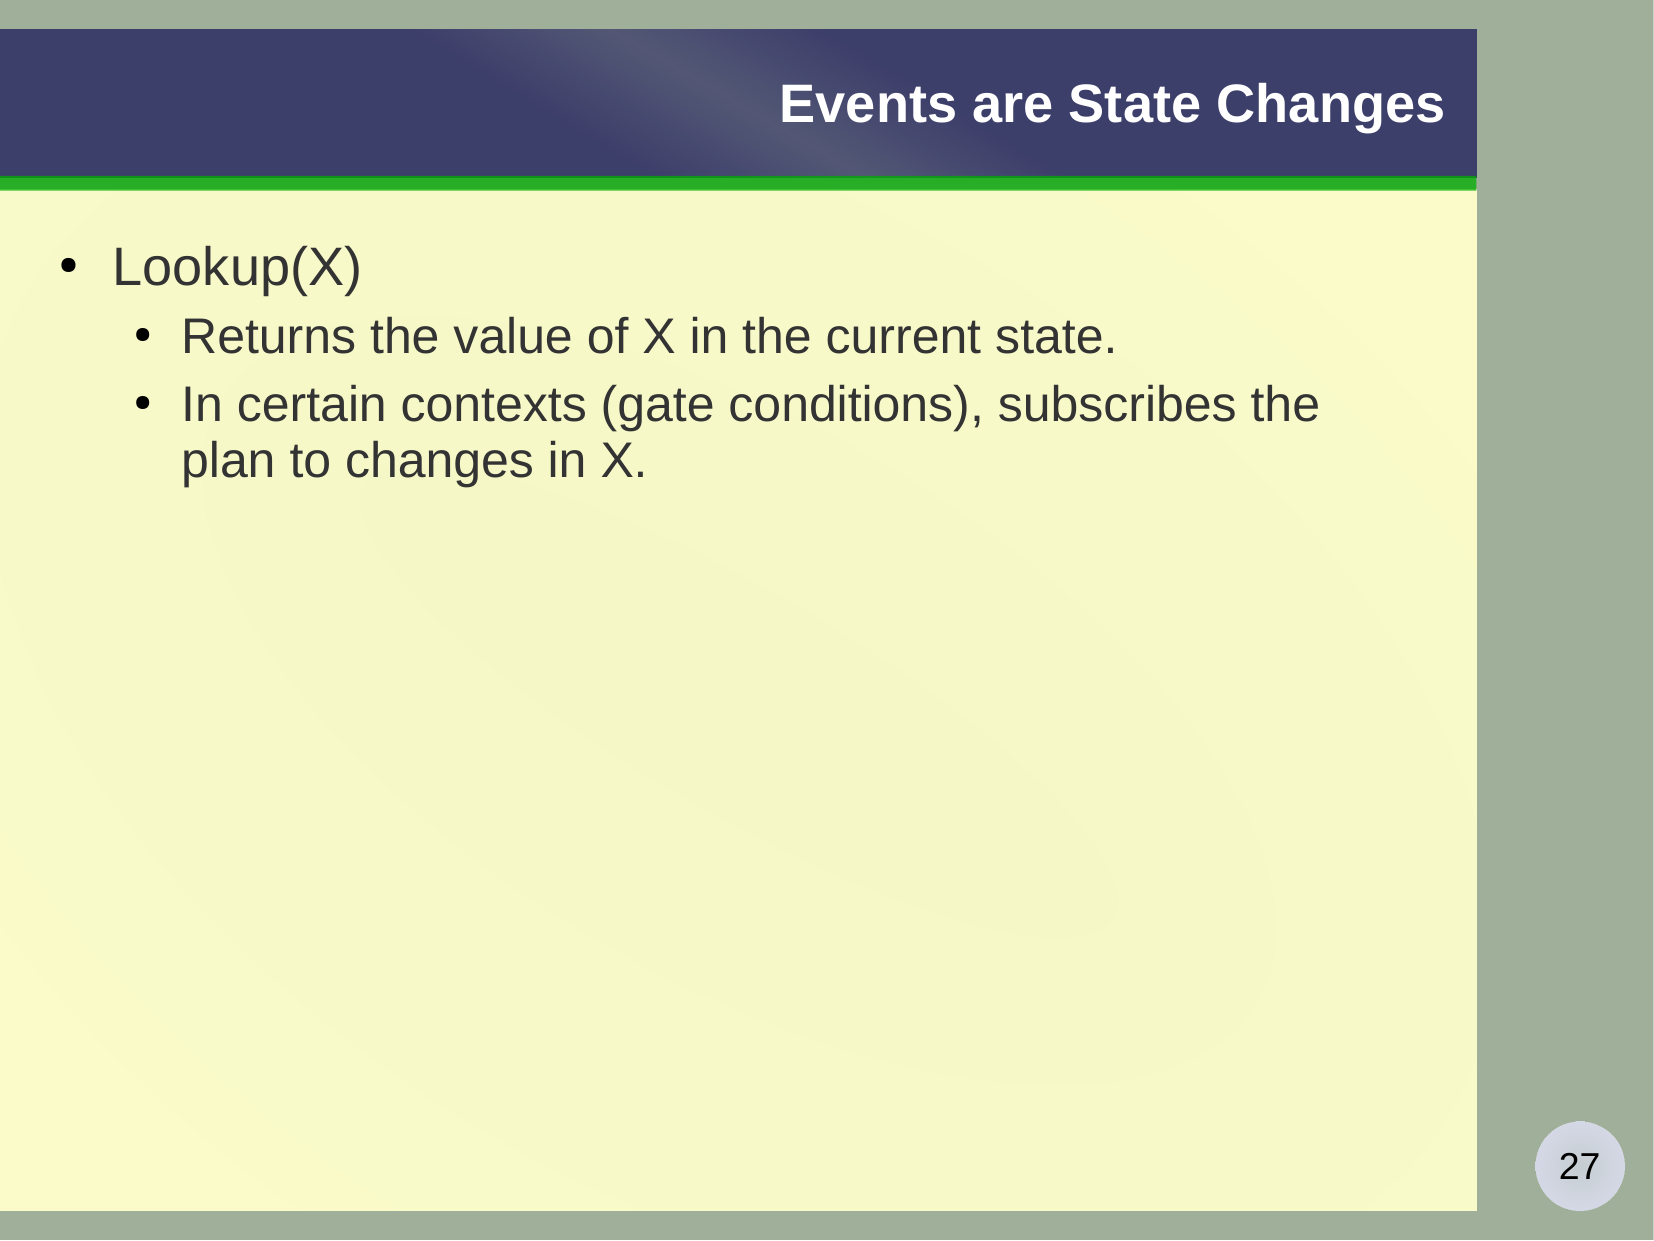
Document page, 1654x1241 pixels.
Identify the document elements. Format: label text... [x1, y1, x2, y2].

title Events are State Changes [29, 59, 1447, 148]
list Lookup(X) Returns the value of X in the current state. In certain contexts (gate conditions), subscribes the plan to changes in X. [59, 236, 1418, 1182]
